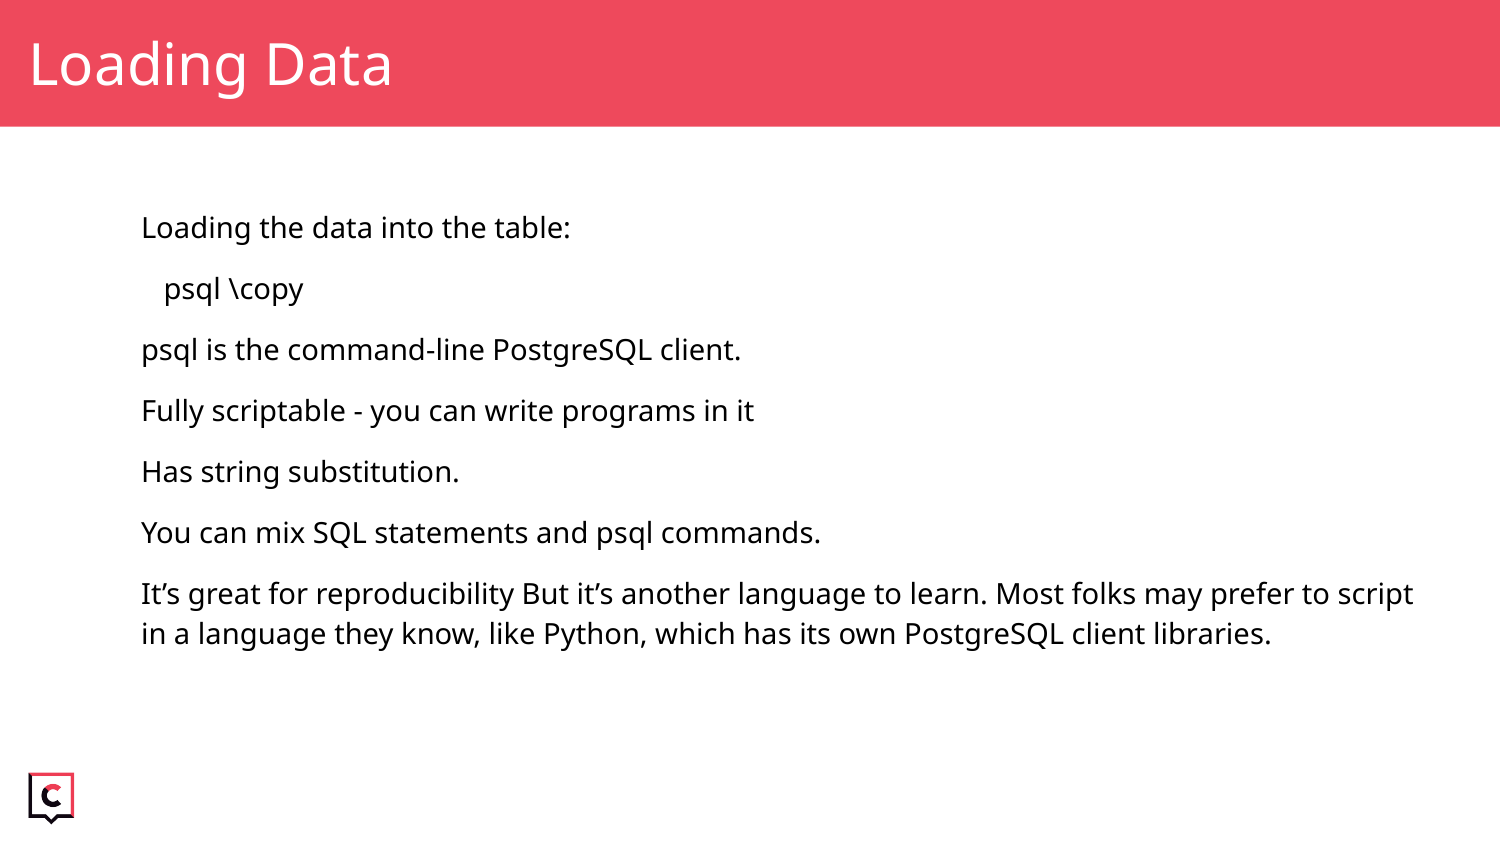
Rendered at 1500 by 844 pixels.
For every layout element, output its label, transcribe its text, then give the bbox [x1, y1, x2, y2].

title Loading Data [13, 12, 1412, 107]
picture [19, 764, 82, 830]
list Loading the data into the table: psql \copy psql is the command-line PostgreSQL client. Fully scriptable - you can write programs in it Has string substitution. You can mix SQL statements and psql commands. It’s great for reproducibility But it’s another language to learn. Most folks may prefer to script in a language they know, like Python, which has its own PostgreSQL client libraries. [51, 189, 1449, 750]
